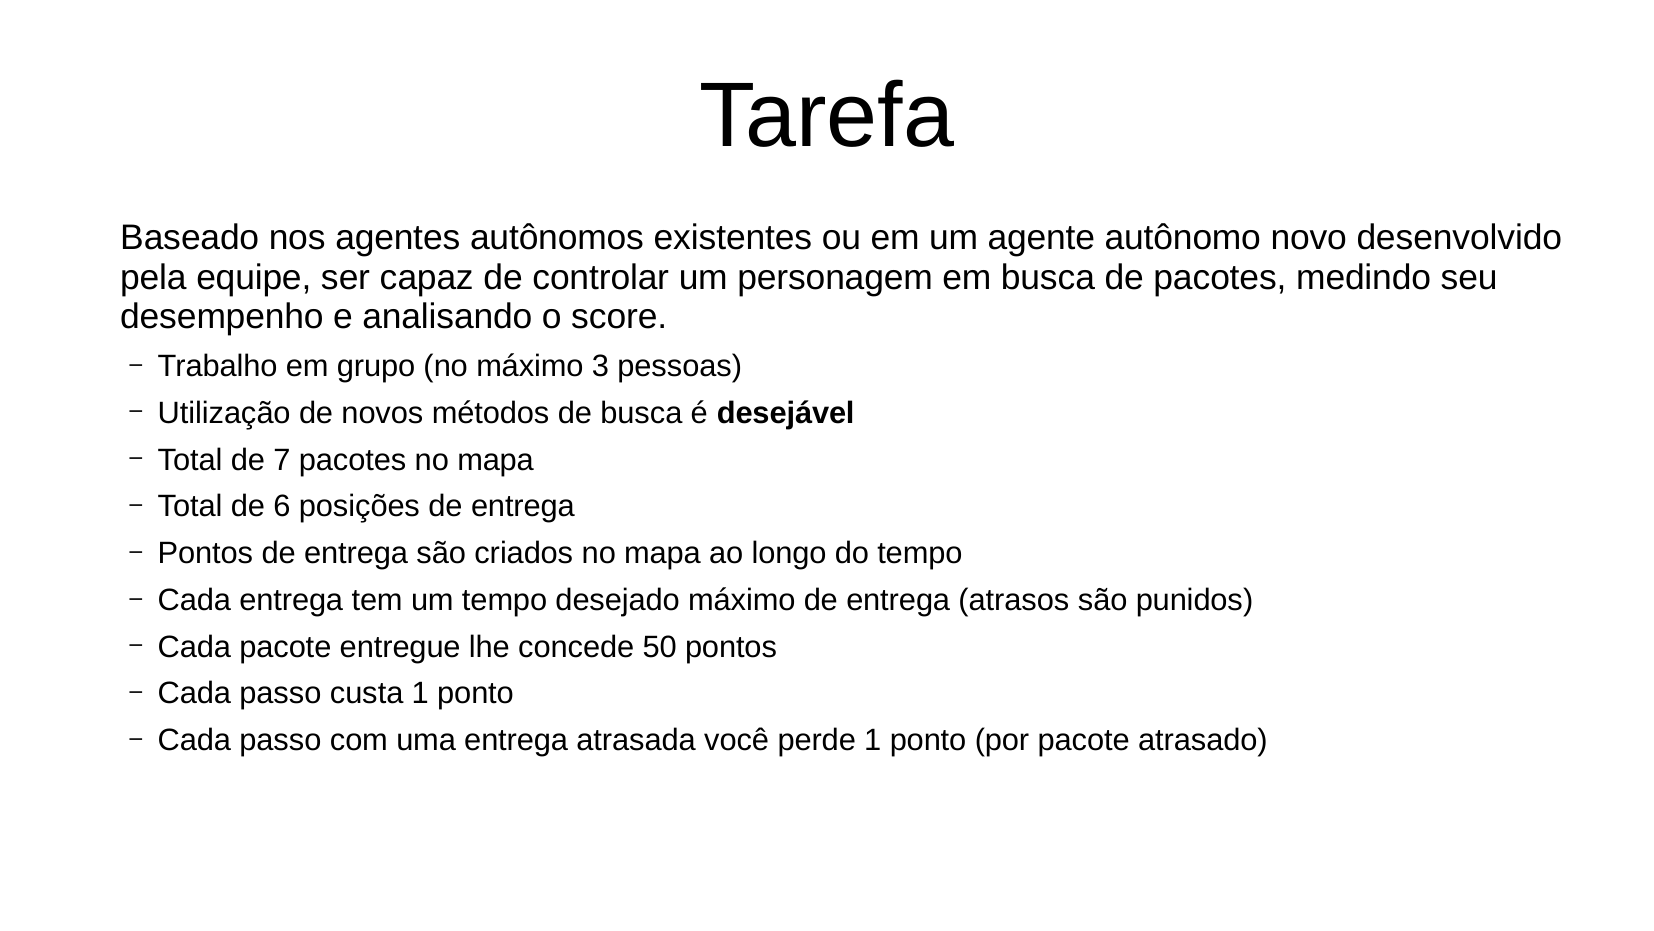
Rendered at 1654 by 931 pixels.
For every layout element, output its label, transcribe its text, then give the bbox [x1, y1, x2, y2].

title Tarefa [82, 37, 1571, 193]
list Baseado nos agentes autônomos existentes ou em um agente autônomo novo desenvolvido pela equipe, ser capaz de controlar um personagem em busca de pacotes, medindo seu desempenho e analisando o score. Trabalho em grupo (no máximo 3 pessoas) Utilização de novos métodos de busca é desejável Total de 7 pacotes no mapa Total de 6 posições de entrega Pontos de entrega são criados no mapa ao longo do tempo Cada entrega tem um tempo desejado máximo de entrega (atrasos são punidos) Cada pacote entregue lhe concede 50 pontos Cada passo custa 1 ponto Cada passo com uma entrega atrasada você perde 1 ponto (por pacote atrasado) [82, 217, 1571, 758]
